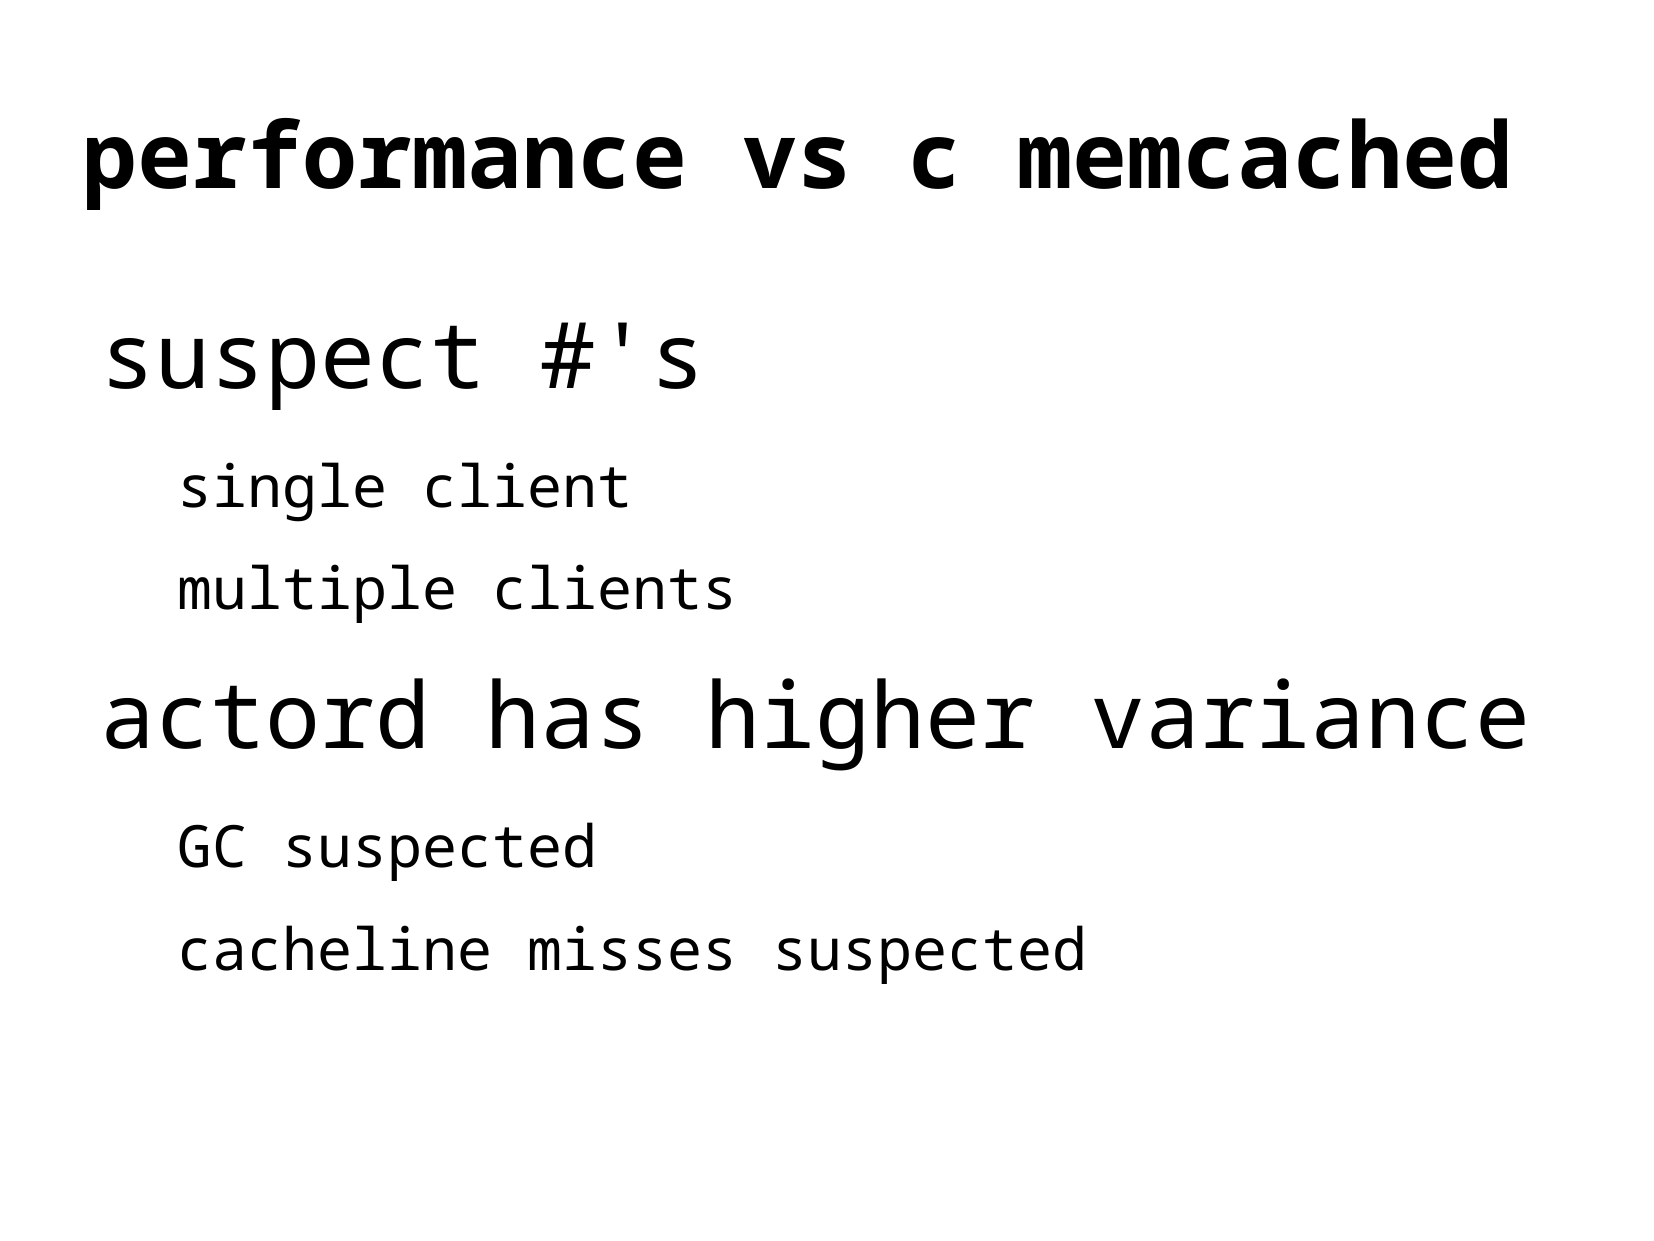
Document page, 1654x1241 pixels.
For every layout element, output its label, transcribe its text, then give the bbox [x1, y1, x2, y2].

list suspect #'s single client multiple clients actord has higher variance GC suspected cacheline misses suspected [82, 290, 1651, 1094]
title performance vs c memcached [82, 56, 1571, 250]
